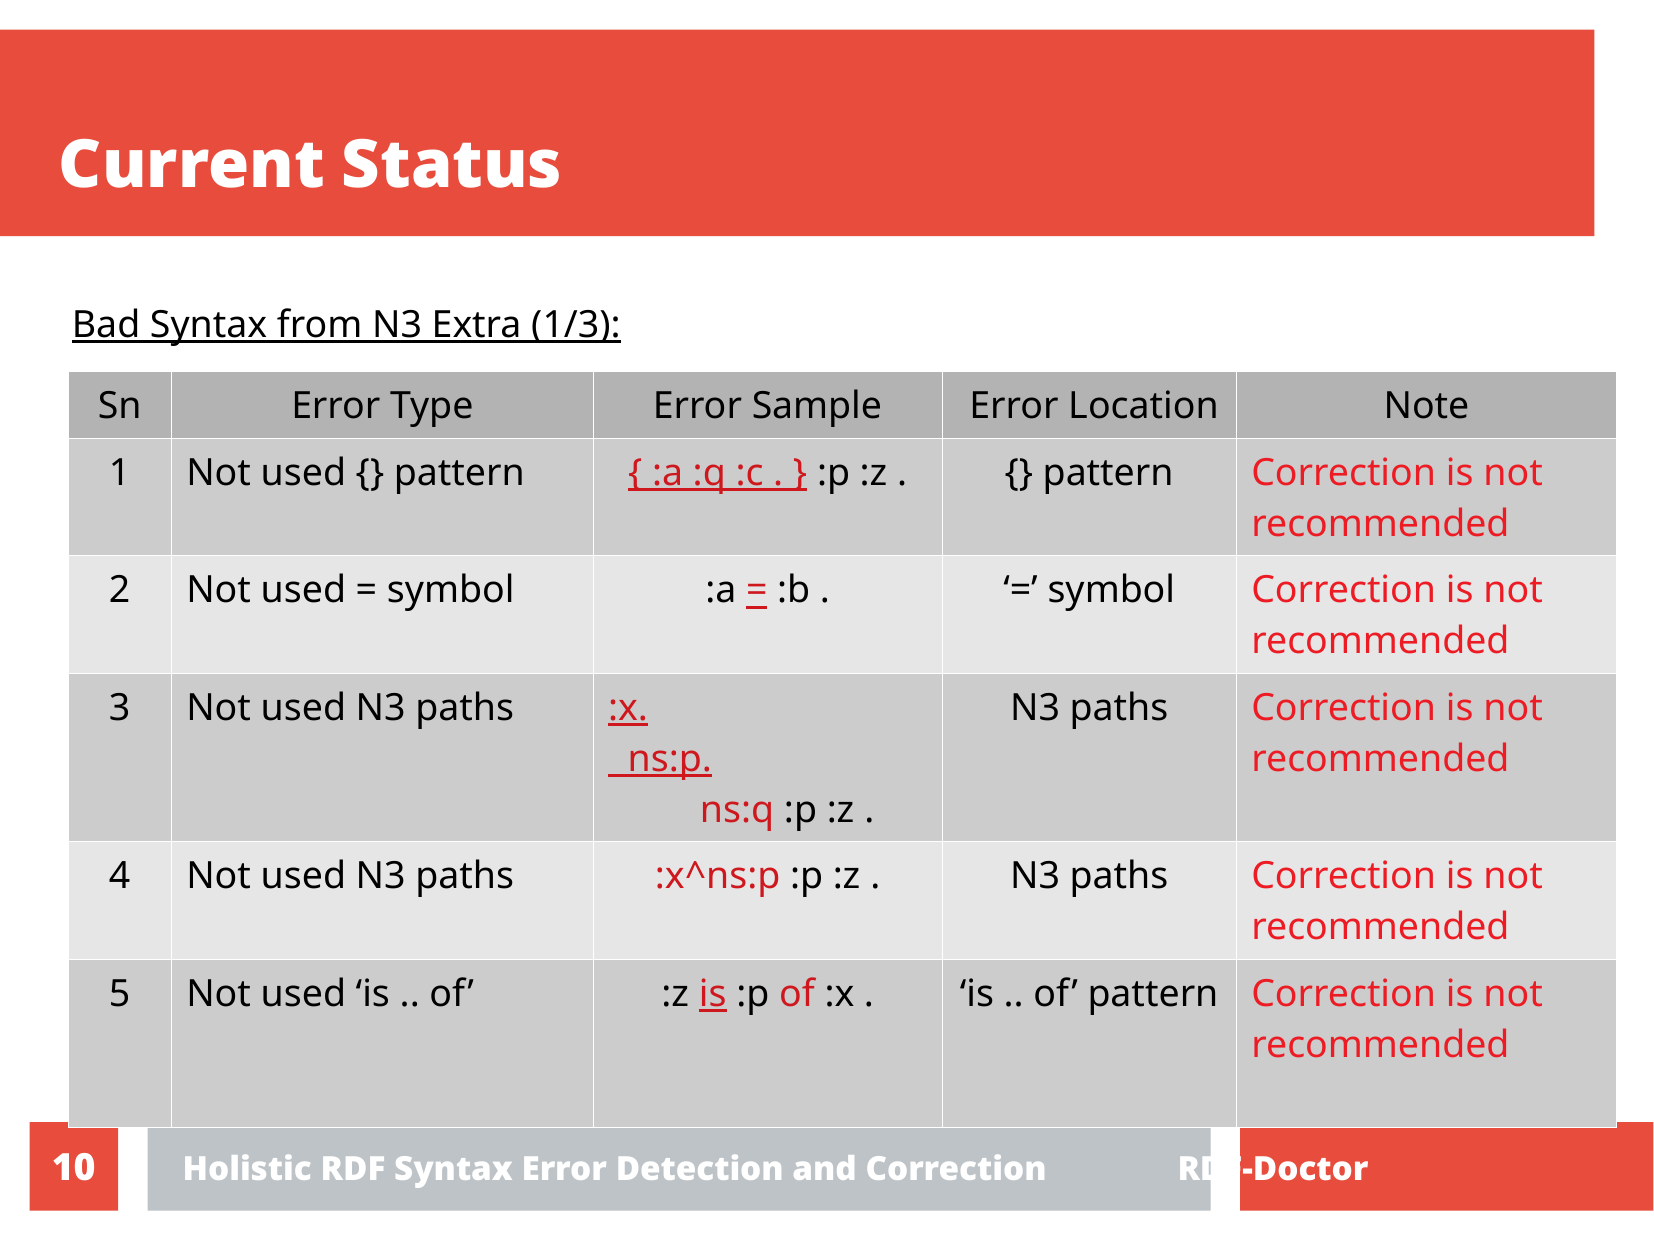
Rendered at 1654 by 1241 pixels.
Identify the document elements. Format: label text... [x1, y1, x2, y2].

table_header Note [1237, 372, 1616, 438]
table_cell {} pattern [943, 439, 1236, 555]
table_cell 3 [69, 674, 171, 841]
table_cell :x. ns:p. ns:q :p :z . [594, 674, 942, 841]
text_box Holistic RDF Syntax Error Detection and Correction RDF-Doctor [182, 1137, 1638, 1191]
text_box Bad Syntax from N3 Extra (1/3): [57, 289, 760, 400]
table_cell Not used N3 paths [172, 674, 593, 841]
table_cell :a = :b . [594, 556, 942, 673]
table_cell { :a :q :c . } :p :z . [594, 439, 942, 555]
table_cell Not used {} pattern [172, 439, 593, 555]
table_cell Correction is not recommended [1237, 674, 1616, 841]
table_cell 4 [69, 842, 171, 959]
table_cell :z is :p of :x . [594, 960, 942, 1127]
table_cell Correction is not recommended [1237, 842, 1616, 959]
table_header Error Type [172, 400, 593, 438]
table_cell N3 paths [943, 674, 1236, 841]
table_header Sn [69, 400, 171, 438]
table_cell N3 paths [943, 842, 1236, 959]
table_cell ‘is .. of’ pattern [943, 960, 1236, 1127]
table_header Error Sample [594, 372, 942, 438]
table_cell :x^ns:p :p :z . [594, 842, 942, 959]
table_cell 1 [69, 439, 171, 555]
table_cell Not used ‘is .. of’ [172, 960, 593, 1127]
table_cell ‘=’ symbol [943, 556, 1236, 673]
table_cell Not used = symbol [172, 556, 593, 673]
table_cell Not used N3 paths [172, 842, 593, 959]
table_cell Correction is not recommended [1237, 960, 1616, 1127]
table_header Error Location [943, 372, 1236, 438]
table_cell 5 [69, 960, 171, 1127]
table_cell 2 [69, 556, 171, 673]
table_cell Correction is not recommended [1237, 556, 1616, 673]
table_cell Correction is not recommended [1237, 439, 1616, 555]
title Current Status [59, 59, 1595, 207]
